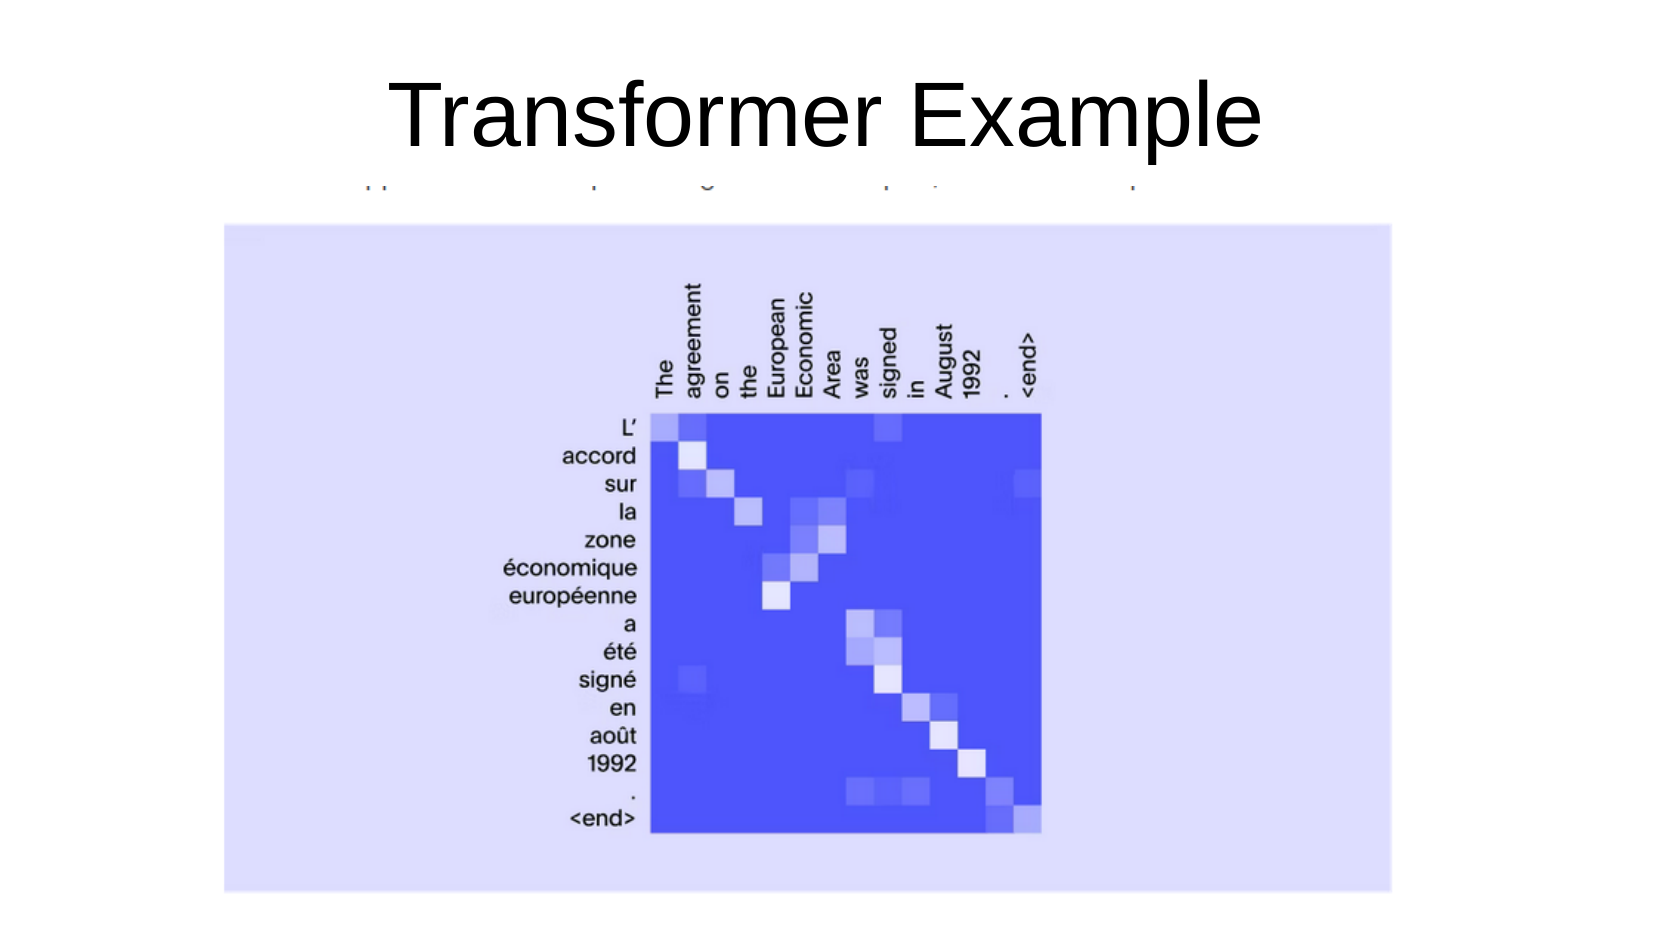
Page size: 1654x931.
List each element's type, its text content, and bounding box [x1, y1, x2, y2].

picture [217, 186, 1450, 907]
title Transformer Example [82, 37, 1571, 193]
